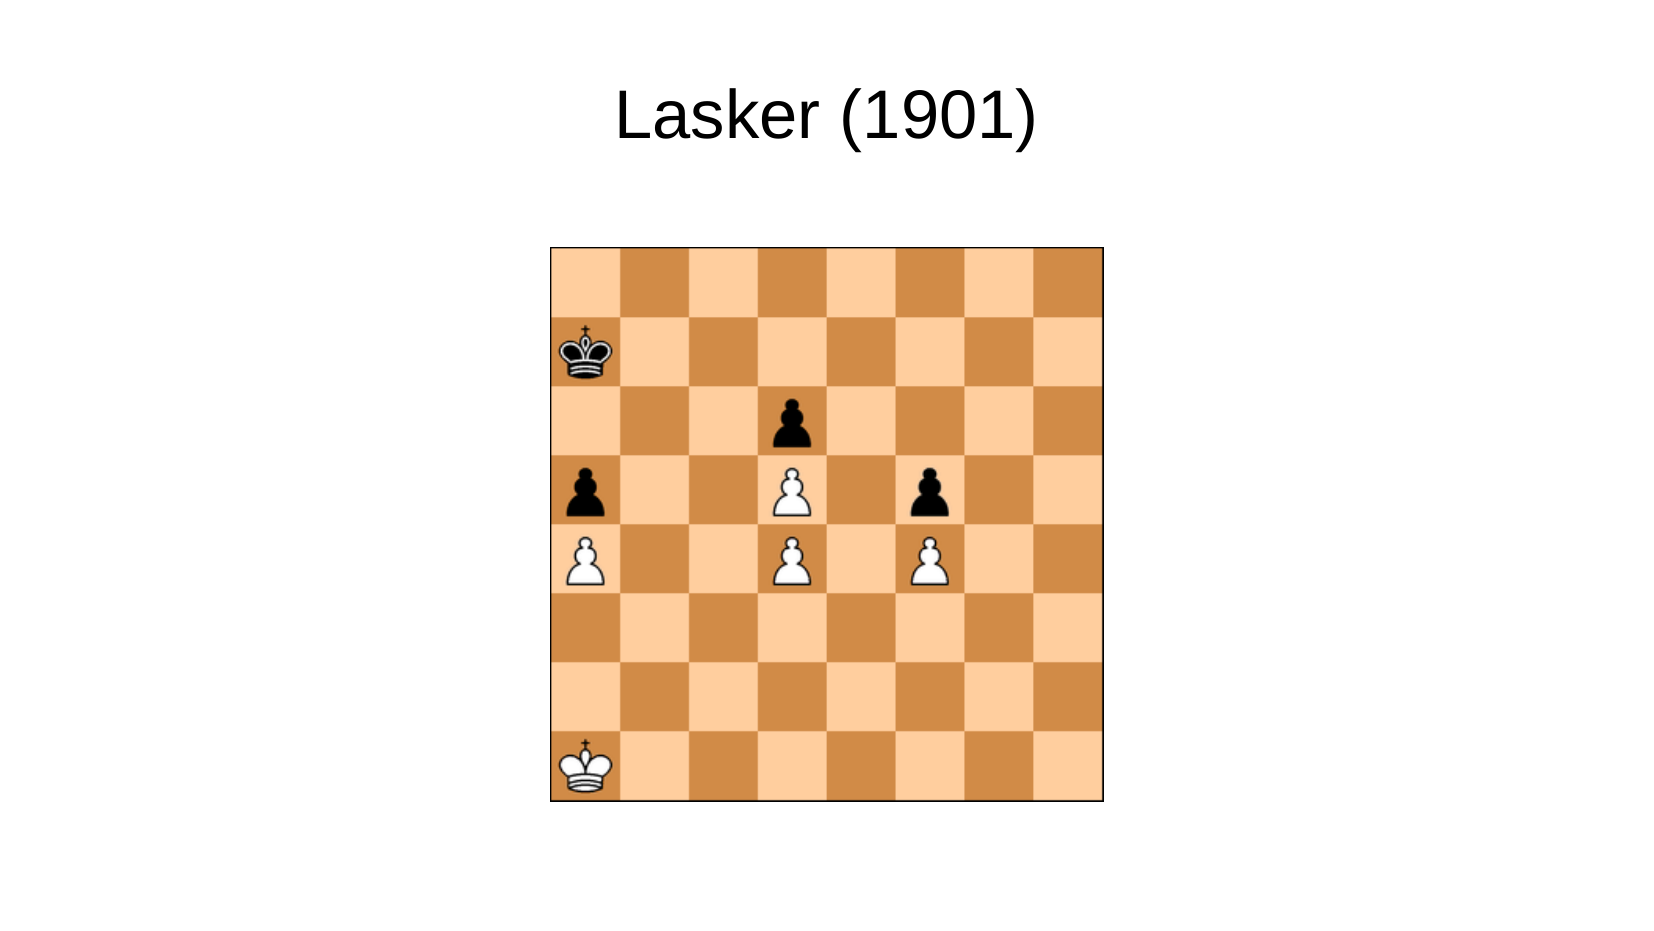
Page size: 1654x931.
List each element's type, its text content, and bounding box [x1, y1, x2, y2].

title Lasker (1901) [82, 37, 1571, 193]
picture [550, 247, 1104, 802]
